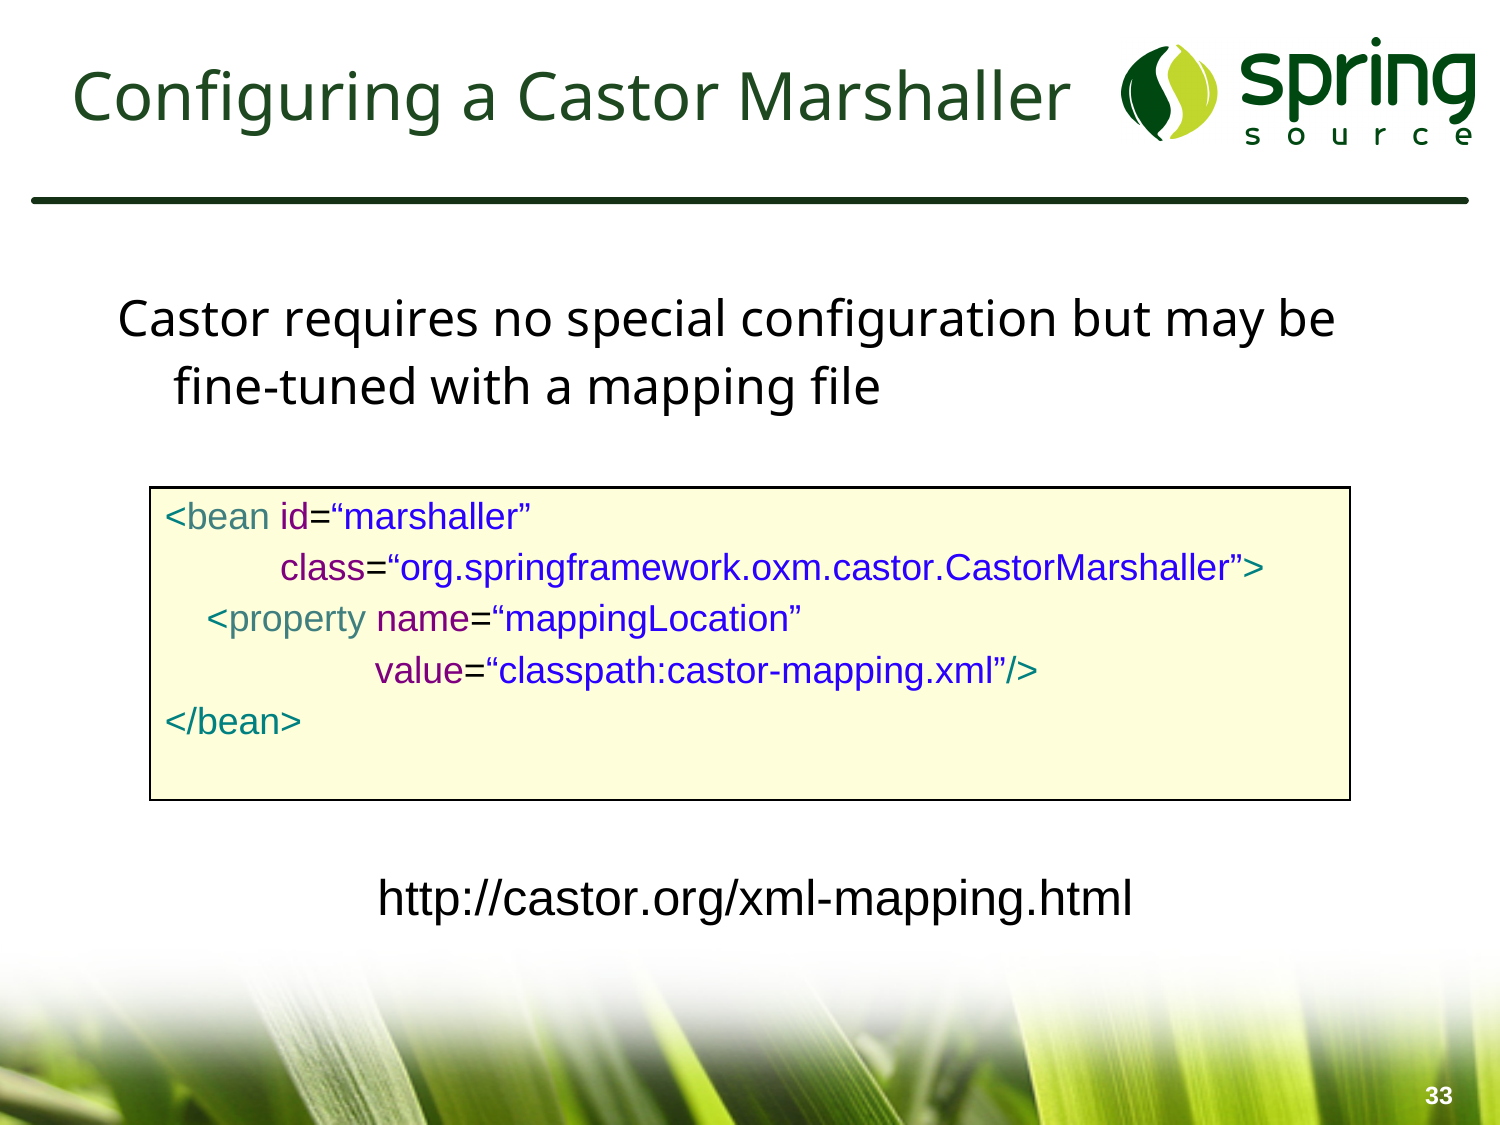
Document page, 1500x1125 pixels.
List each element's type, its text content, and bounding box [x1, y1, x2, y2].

picture [1121, 37, 1475, 145]
list Castor requires no special configuration but may be fine-tuned with a mapping file [103, 275, 1394, 938]
picture [0, 944, 1500, 1125]
text_box <bean id=“marshaller” class=“org.springframework.oxm.castor.CastorMarshaller”> <property name=“mappingLocation” value=“classpath:castor-mapping.xml”/> </bean> [150, 487, 1351, 801]
text_box http://castor.org/xml-mapping.html [362, 862, 1149, 934]
title Configuring a Castor Marshaller [56, 5, 1089, 184]
